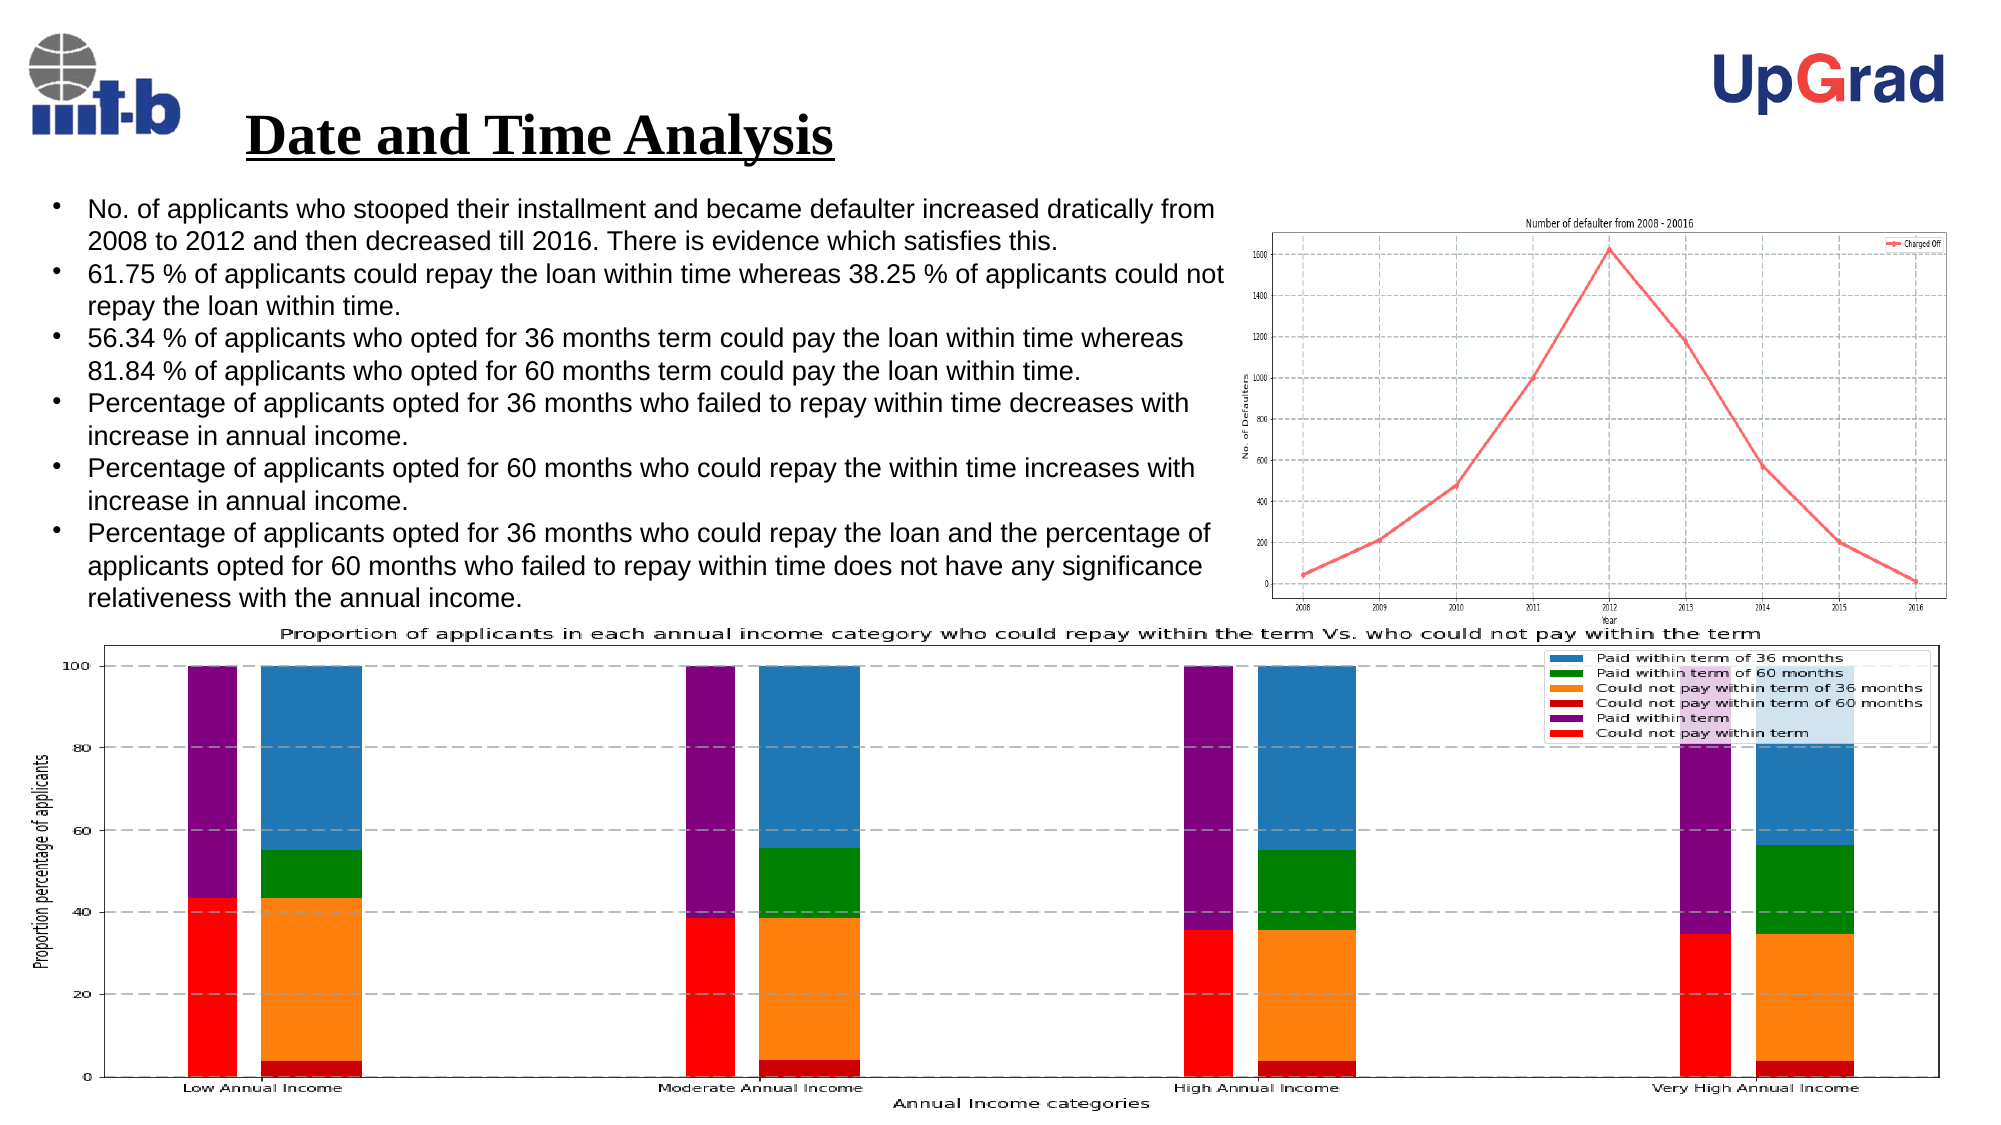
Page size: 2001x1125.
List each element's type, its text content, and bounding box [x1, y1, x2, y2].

picture [0, 29, 207, 162]
picture [22, 212, 1950, 1117]
picture [1714, 53, 1950, 115]
text_box Date and Time Analysis [210, 57, 1737, 197]
text_box No. of applicants who stooped their installment and became defaulter increased dratically from 2008 to 2012 and then decreased till 2016. There is evidence which satisfies this. 61.75 % of applicants could repay the loan within time whereas 38.25 % of applicants could not repay the loan within time. 56.34 % of applicants who opted for 36 months term could pay the loan within time whereas 81.84 % of applicants who opted for 60 months term could pay the loan within time. Percentage of applicants opted for 36 months who failed to repay within time decreases with increase in annual income. Percentage of applicants opted for 60 months who could repay the within time increases with increase in annual income. Percentage of applicants opted for 36 months who could repay the loan and the percentage of applicants opted for 60 months who failed to repay within time does not have any significance relativeness with the annual income. [37, 183, 1238, 690]
